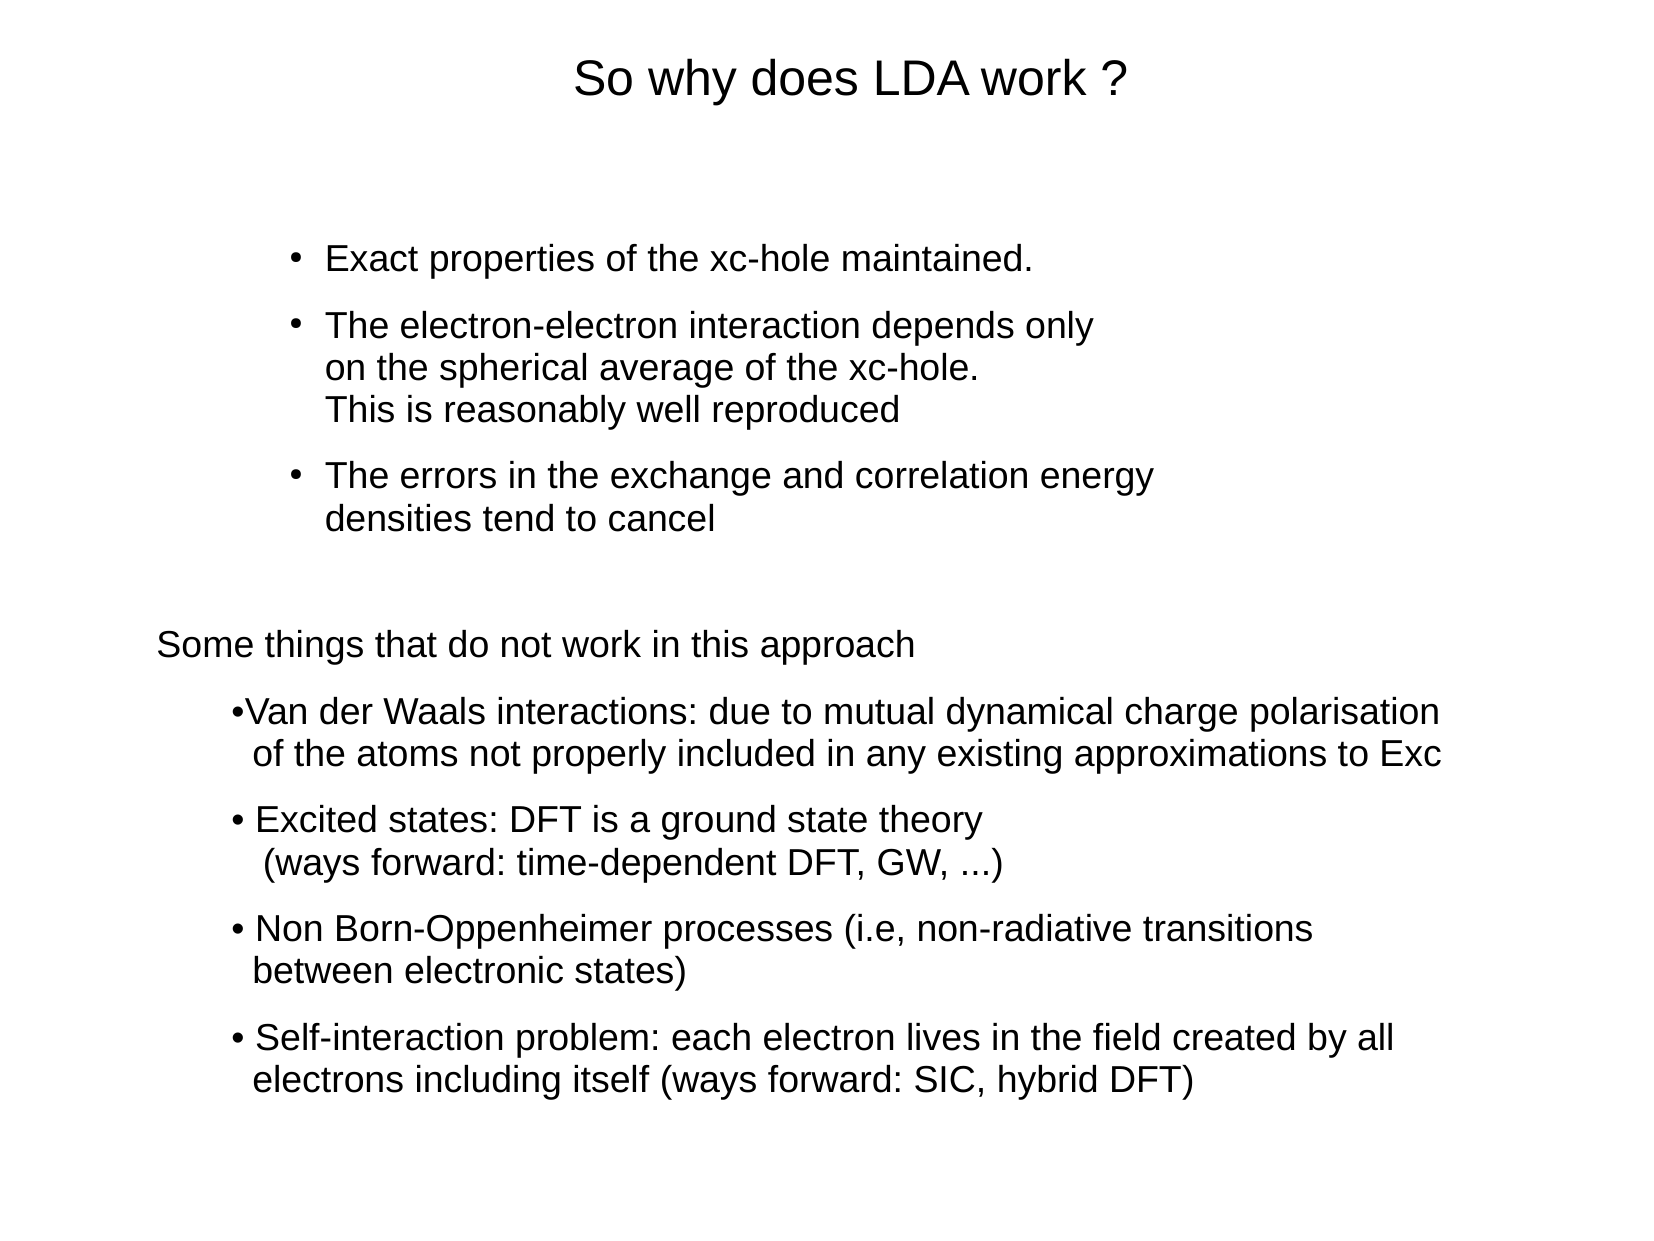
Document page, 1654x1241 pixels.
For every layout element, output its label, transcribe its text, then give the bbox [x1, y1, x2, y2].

text_box Exact properties of the xc-hole maintained. The electron-electron interaction depends only on the spherical average of the xc-hole. This is reasonably well reproduced The errors in the exchange and correlation energy densities tend to cancel [274, 230, 1182, 547]
text_box Some things that do not work in this approach •Van der Waals interactions: due to mutual dynamical charge polarisation of the atoms not properly included in any existing approximations to Exc • Excited states: DFT is a ground state theory (ways forward: time-dependent DFT, GW, ...) • Non Born-Oppenheimer processes (i.e, non-radiative transitions between electronic states) • Self-interaction problem: each electron lives in the field created by all electrons including itself (ways forward: SIC, hybrid DFT) [141, 616, 1485, 1108]
text_box So why does LDA work ? [558, 42, 1145, 114]
